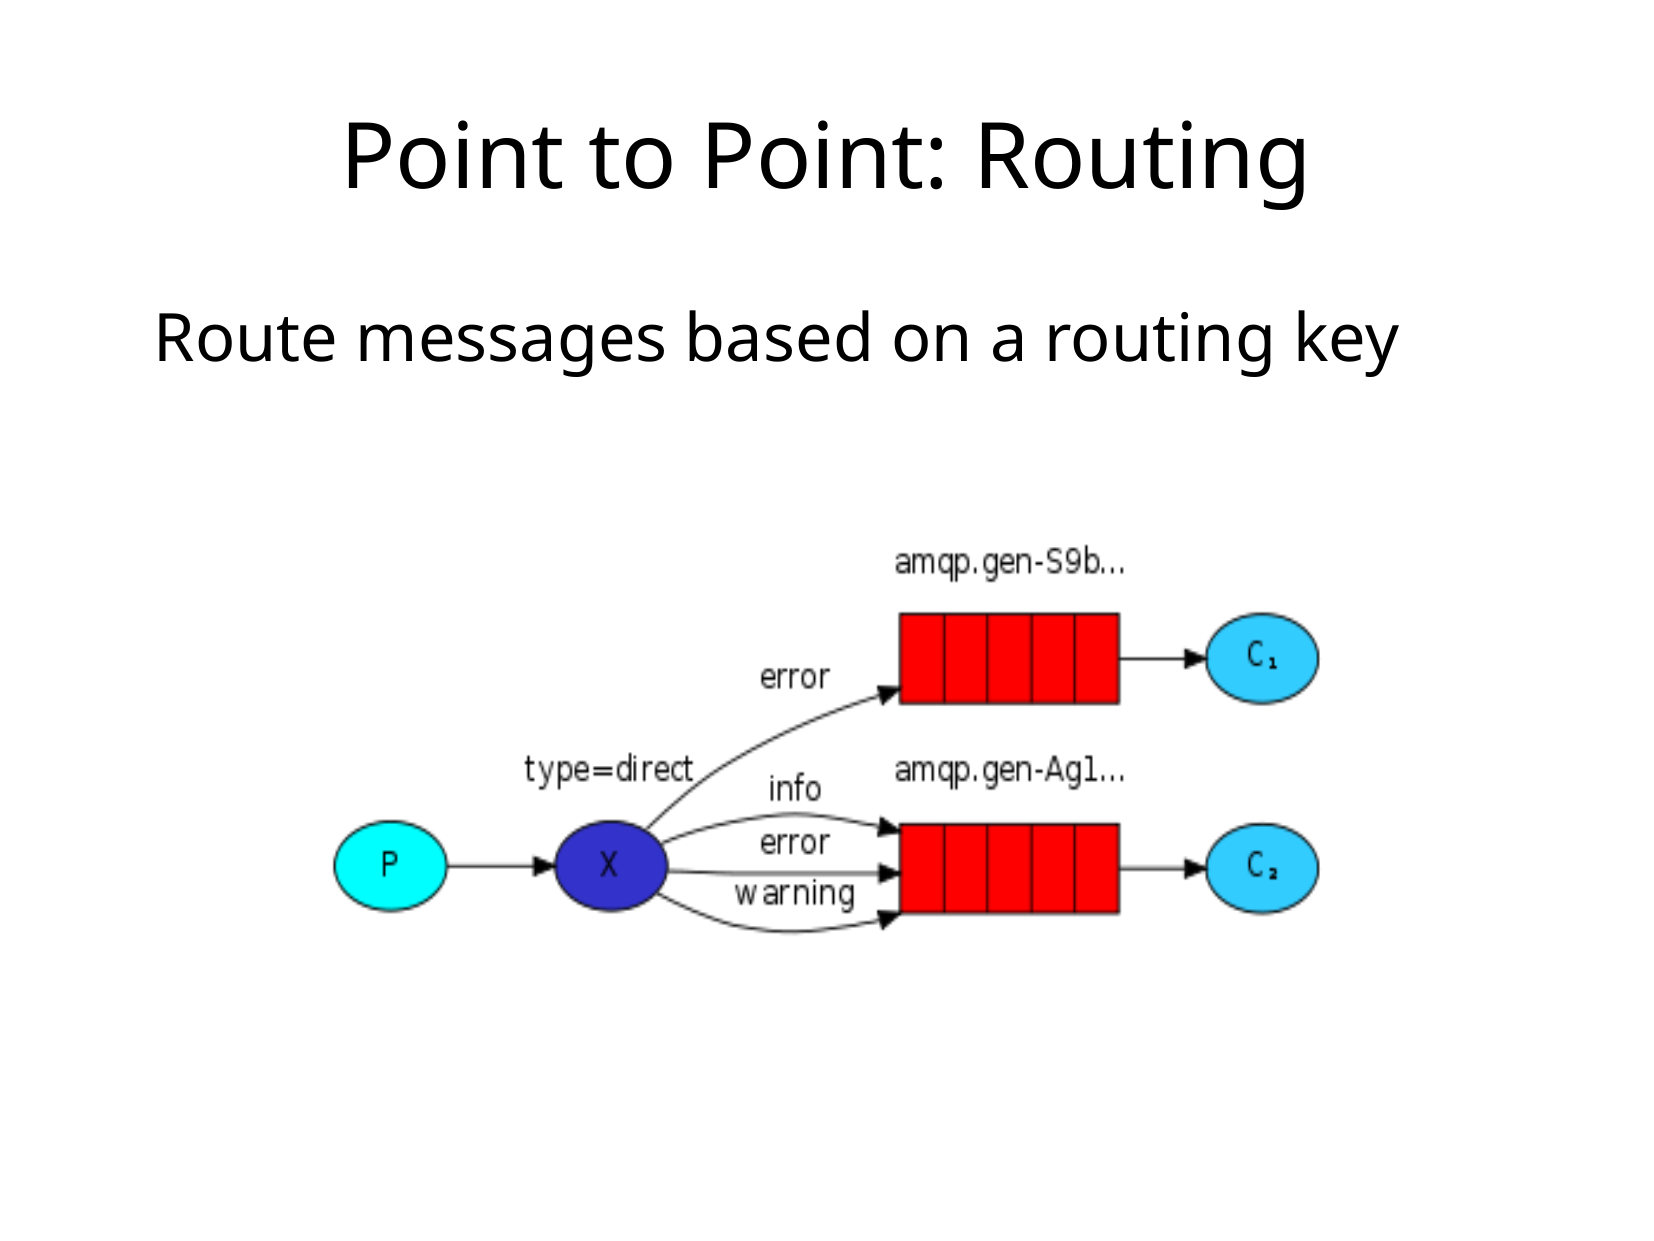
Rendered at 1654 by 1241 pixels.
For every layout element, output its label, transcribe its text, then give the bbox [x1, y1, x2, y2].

list Route messages based on a routing key [82, 290, 1538, 1010]
title Point to Point: Routing [82, 49, 1571, 257]
picture [327, 504, 1327, 984]
